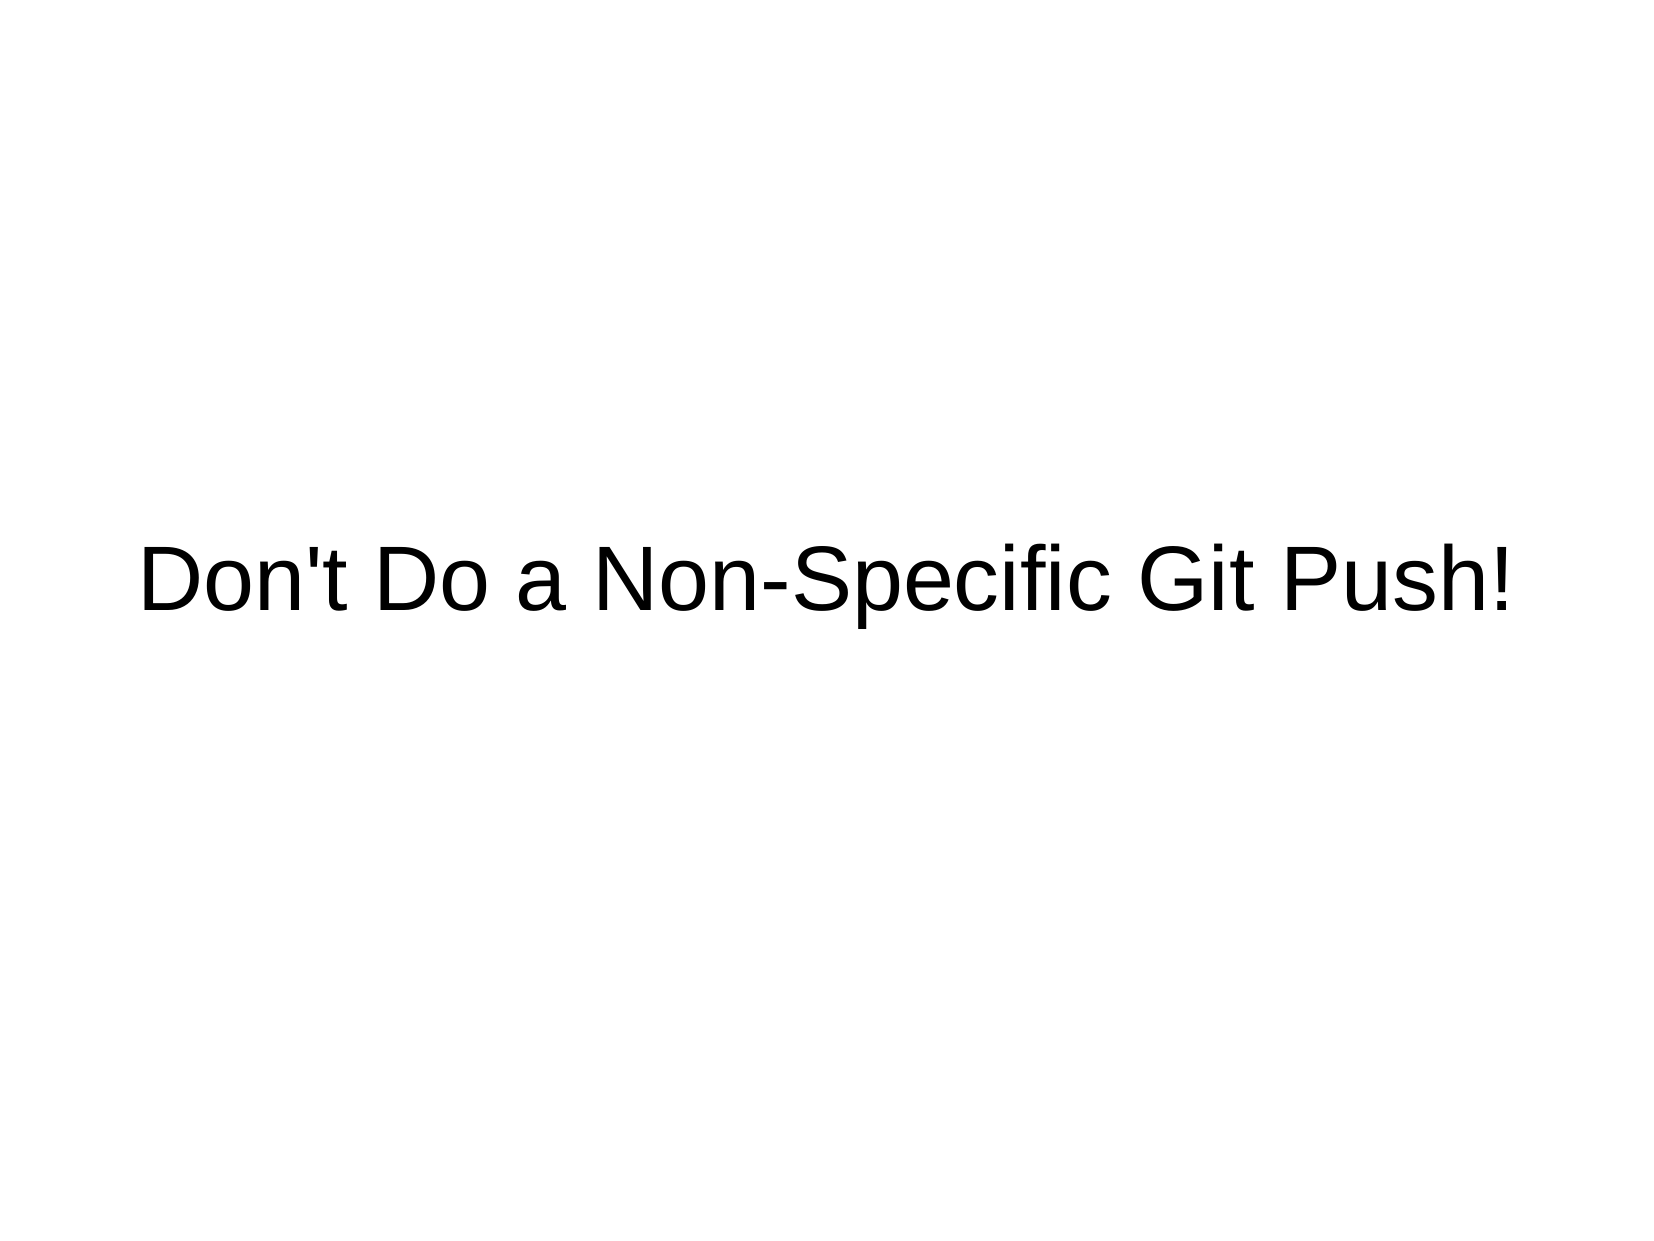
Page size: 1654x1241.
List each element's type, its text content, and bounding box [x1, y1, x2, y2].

subtitle Don't Do a Non-Specific Git Push! [82, 49, 1571, 1109]
